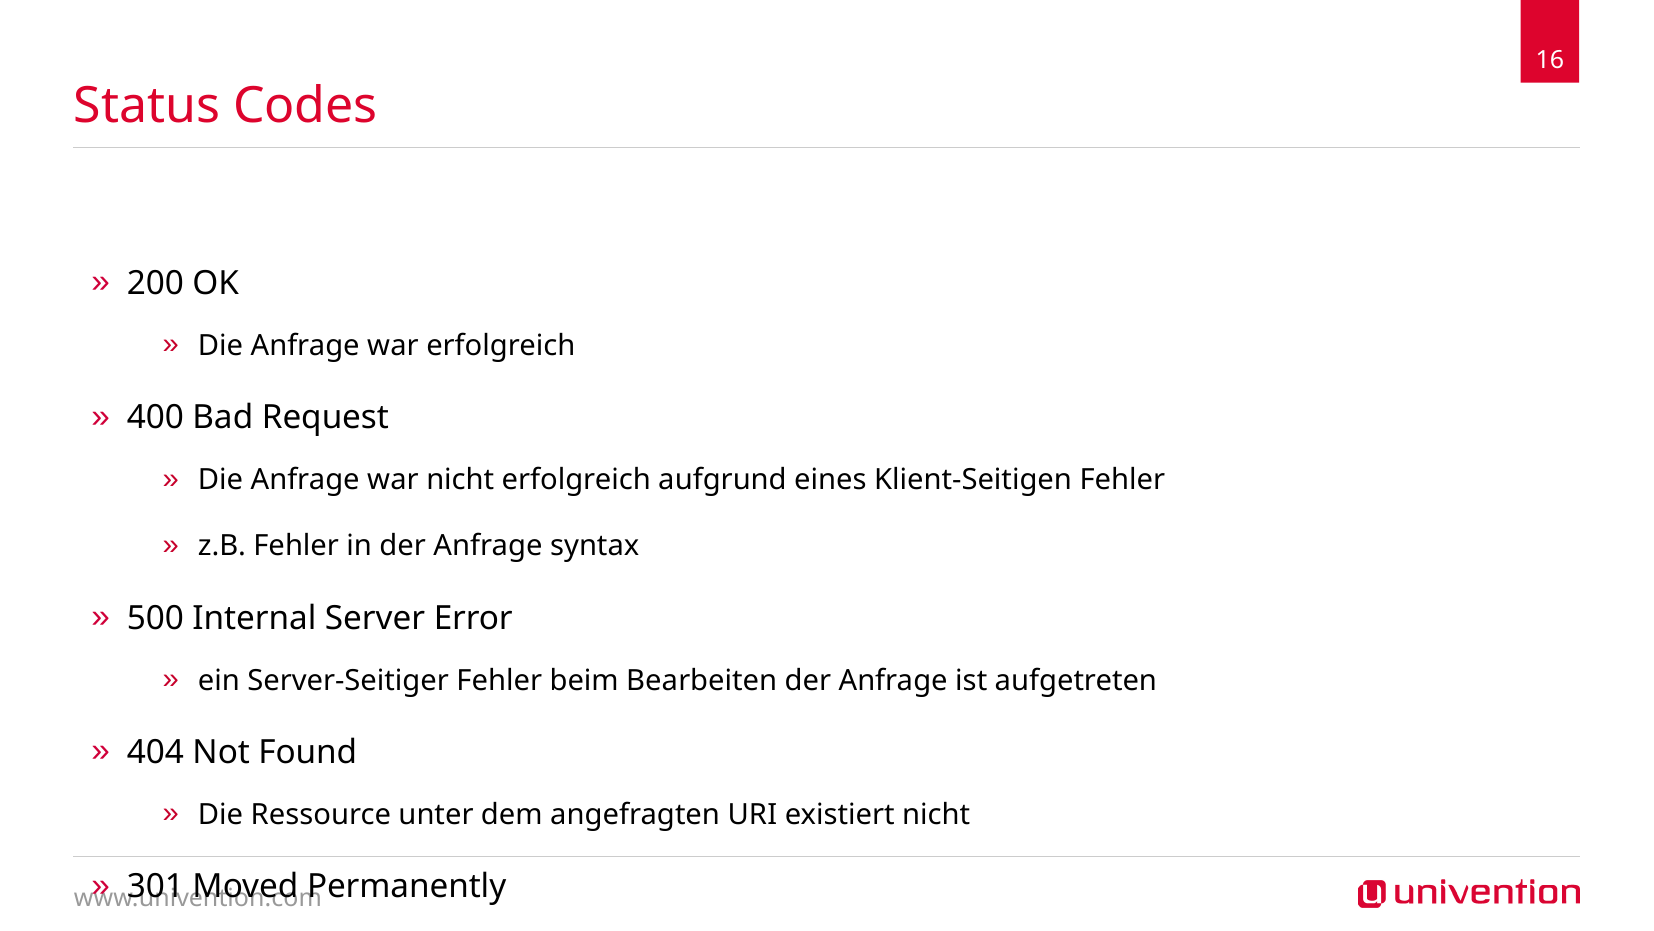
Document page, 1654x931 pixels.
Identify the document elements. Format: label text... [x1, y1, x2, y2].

list 200 OK Die Anfrage war erfolgreich 400 Bad Request Die Anfrage war nicht erfolgreich aufgrund eines Klient-Seitigen Fehler z.B. Fehler in der Anfrage syntax 500 Internal Server Error ein Server-Seitiger Fehler beim Bearbeiten der Anfrage ist aufgetreten 404 Not Found Die Ressource unter dem angefragten URI existiert nicht 301 Moved Permanently Die Ressource ist dauerhaft unter einem anderen URI zu erreichen [73, 236, 1580, 827]
picture [1358, 879, 1580, 908]
title Status Codes [73, 59, 1580, 148]
